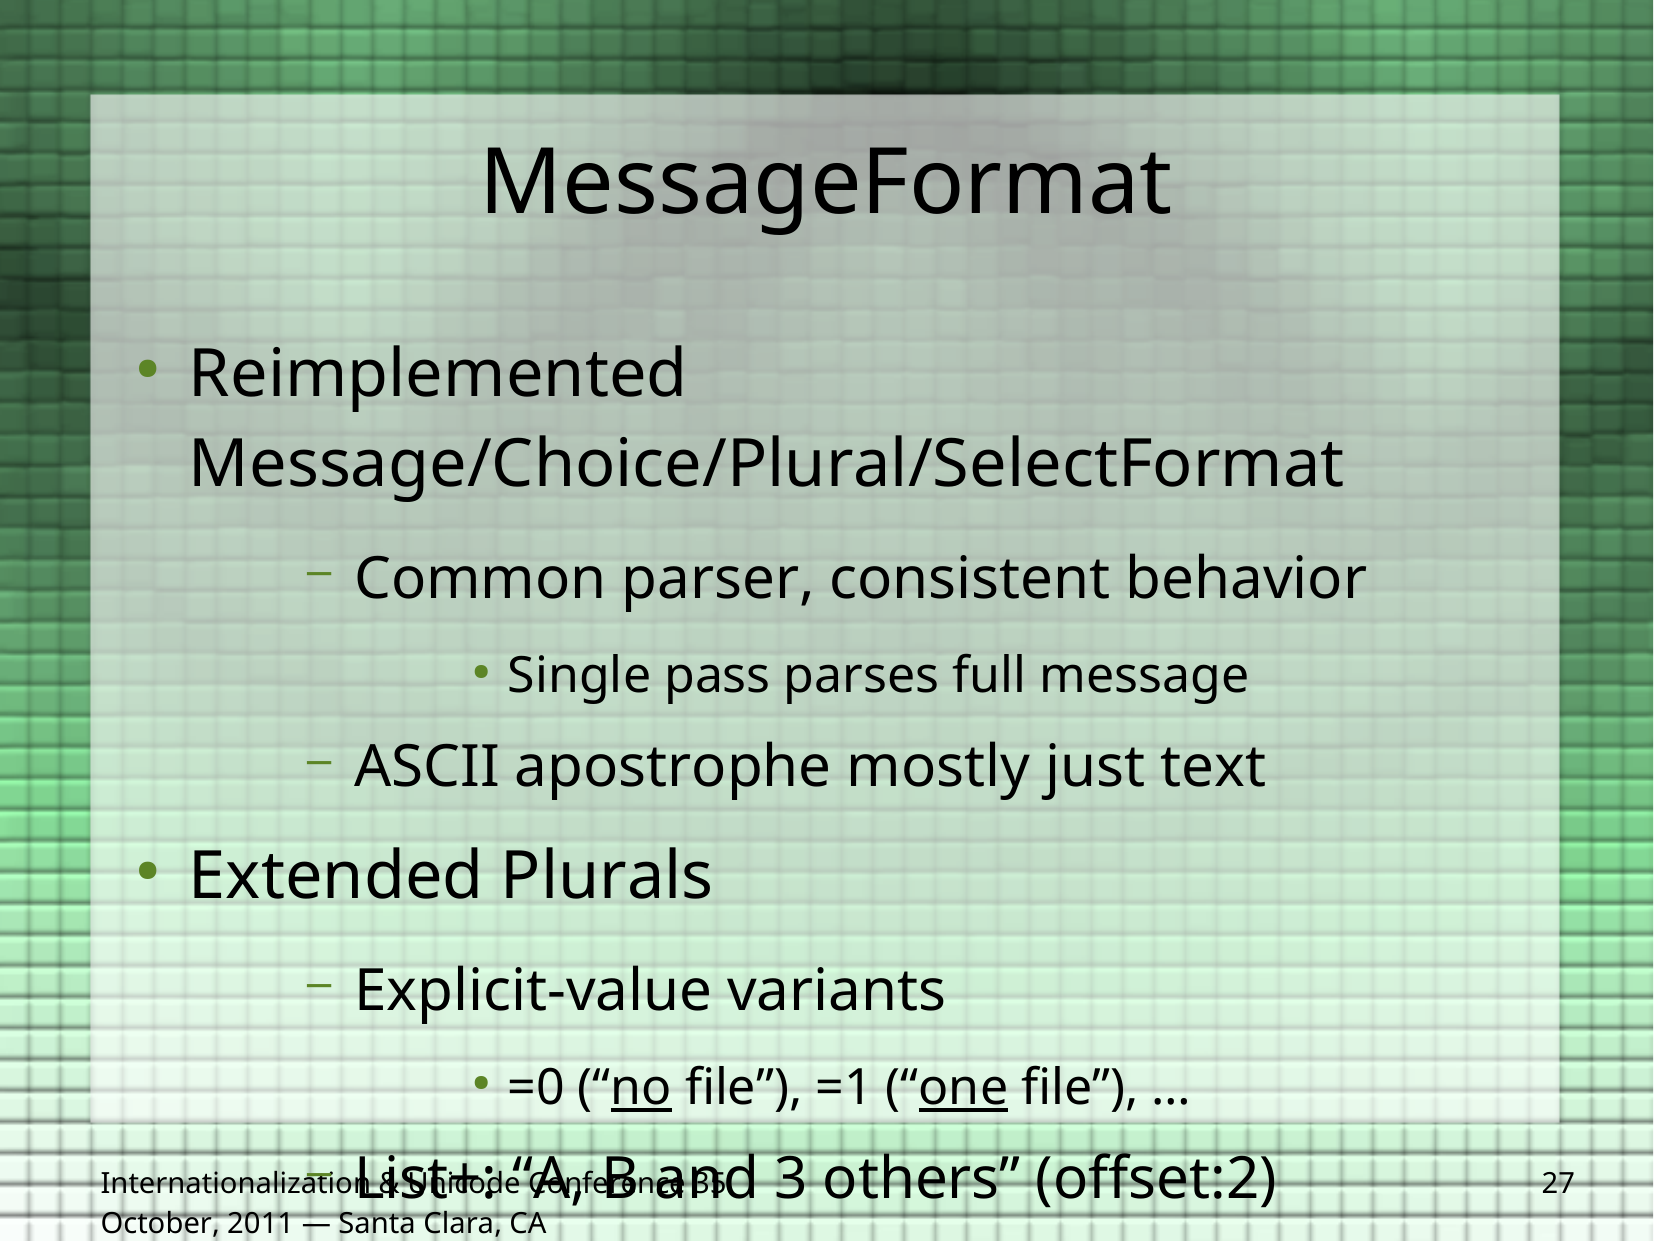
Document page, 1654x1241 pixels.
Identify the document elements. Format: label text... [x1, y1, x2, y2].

list Reimplemented Message/Choice/Plural/SelectFormat Common parser, consistent behavior Single pass parses full message ASCII apostrophe mostly just text Extended Plurals Explicit-value variants =0 (“no file”), =1 (“one file”), … List+: “A, B and 3 others” (offset:2) [118, 324, 1535, 1111]
title MessageFormat [88, 98, 1565, 259]
picture [0, 0, 1654, 1241]
